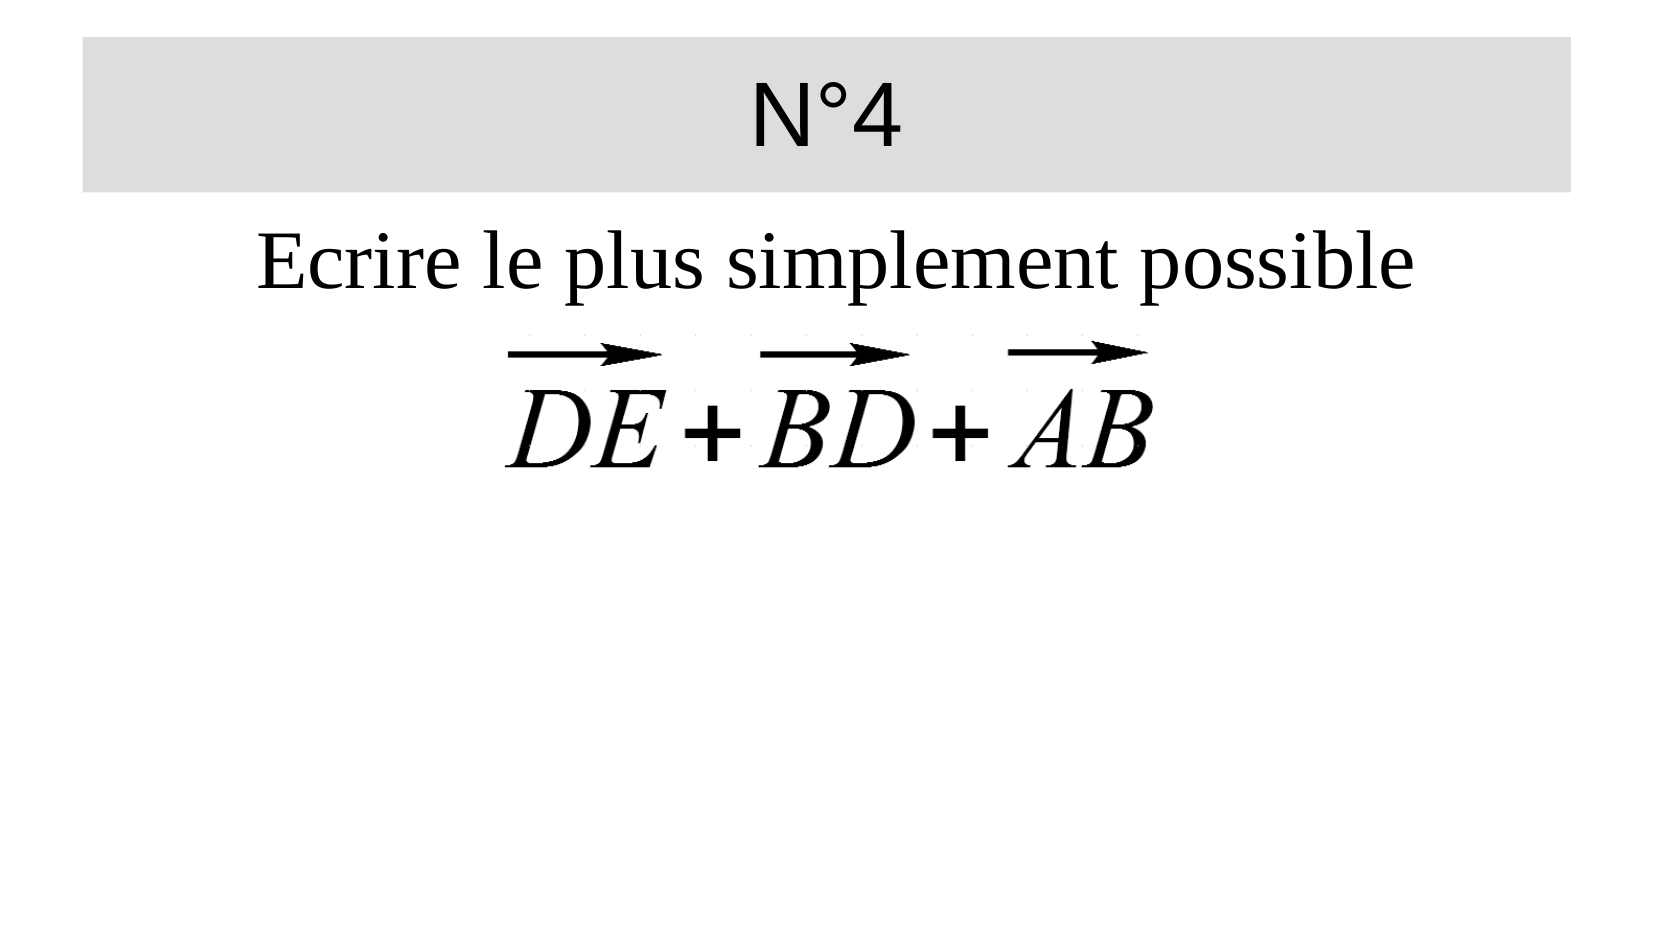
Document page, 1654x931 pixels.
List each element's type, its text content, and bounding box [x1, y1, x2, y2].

chart [248, 215, 1424, 308]
picture [495, 326, 1170, 485]
title N°4 [82, 37, 1571, 193]
